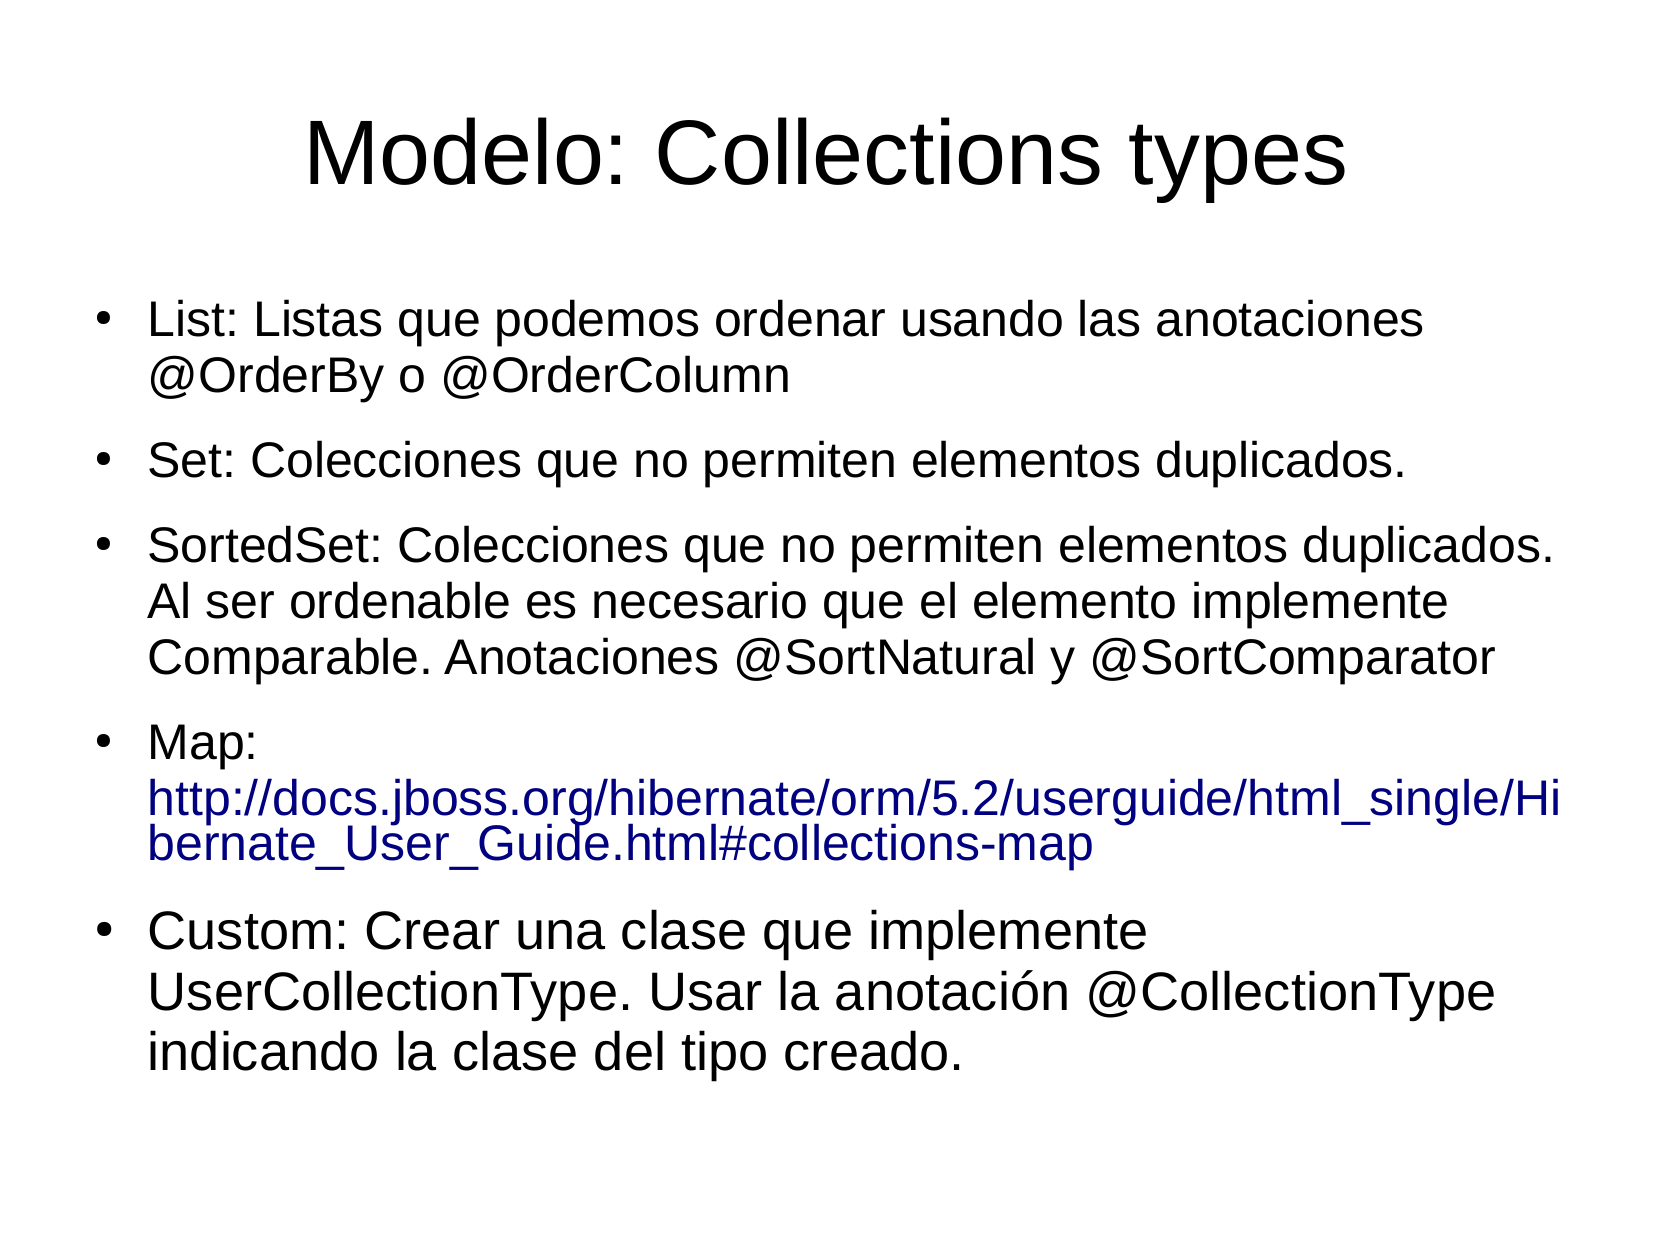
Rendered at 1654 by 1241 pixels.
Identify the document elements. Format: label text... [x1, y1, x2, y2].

title Modelo: Collections types [82, 49, 1571, 257]
list List: Listas que podemos ordenar usando las anotaciones @OrderBy o @OrderColumn Set: Colecciones que no permiten elementos duplicados. SortedSet: Colecciones que no permiten elementos duplicados. Al ser ordenable es necesario que el elemento implemente Comparable. Anotaciones @SortNatural y @SortComparator Map: http://docs.jboss.org/hibernate/orm/5.2/userguide/html_single/Hibernate_User_Guide.html#collections-map Custom: Crear una clase que implemente UserCollectionType. Usar la anotación @CollectionType indicando la clase del tipo creado. [76, 291, 1565, 1110]
